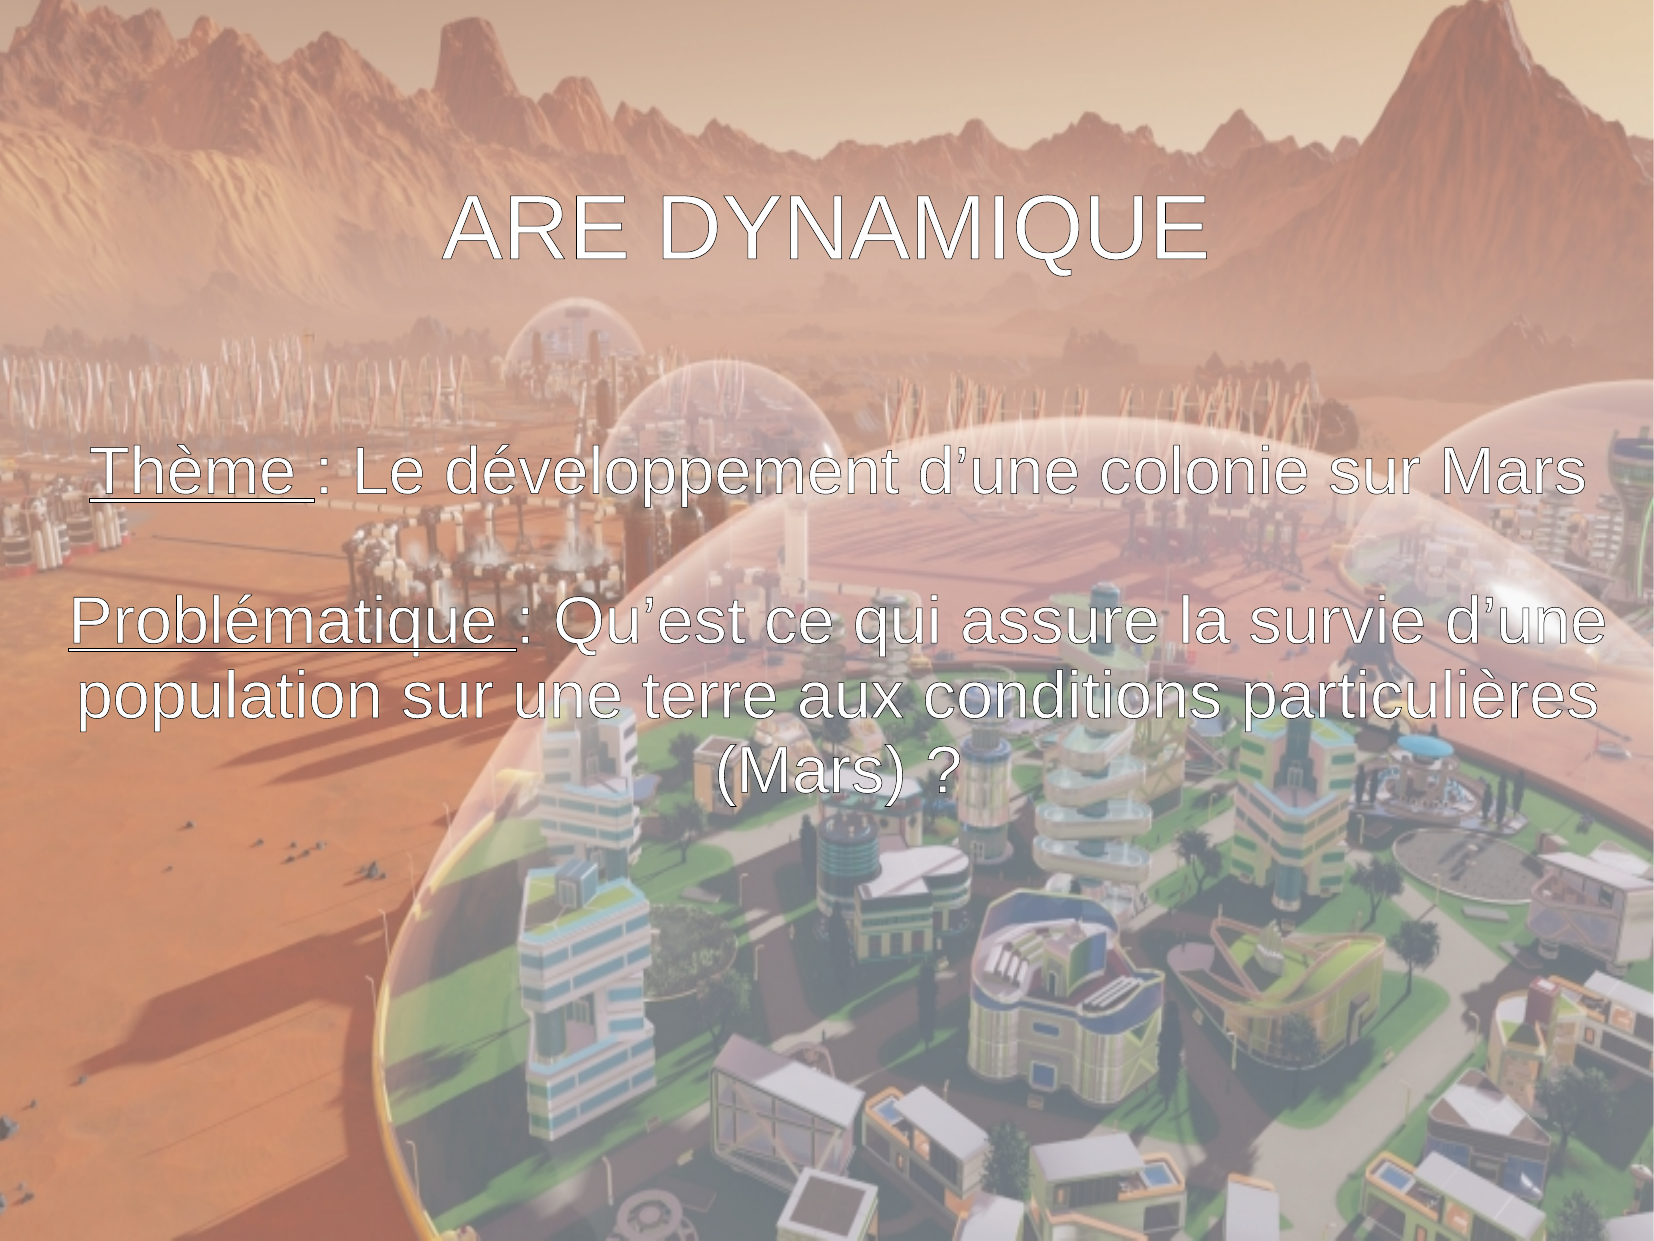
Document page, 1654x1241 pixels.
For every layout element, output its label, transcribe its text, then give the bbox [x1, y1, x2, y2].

title ARE DYNAMIQUE [82, 123, 1571, 331]
text_box [0, 0, 1654, 1240]
subtitle Thème : Le développement d’une colonie sur Mars Problématique : Qu’est ce qui assure la survie d’une population sur une terre aux conditions particulières (Mars) ? [47, 401, 1630, 839]
